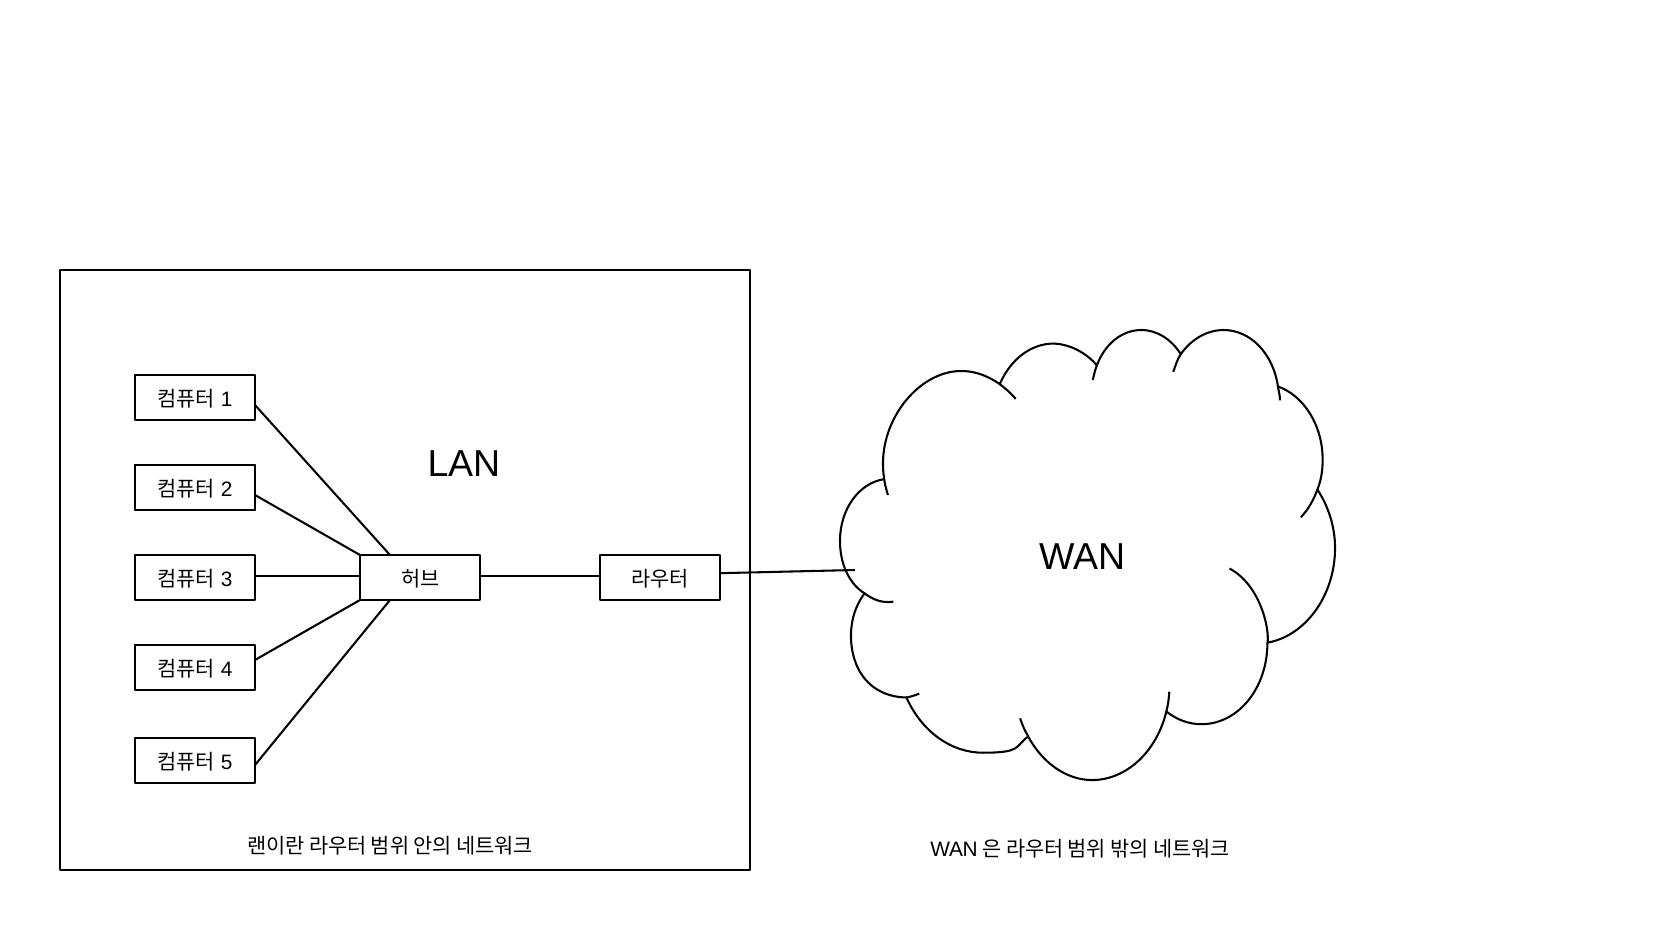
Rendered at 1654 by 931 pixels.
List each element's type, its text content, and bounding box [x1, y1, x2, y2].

text_box 허브 [360, 555, 481, 601]
text_box 컴퓨터5 [135, 738, 256, 784]
text_box 컴퓨터4 [135, 645, 256, 691]
text_box 컴퓨터3 [135, 555, 256, 601]
text_box WAN은 라우터 범위 밖의 네트워크 [780, 825, 1381, 870]
text_box 컴퓨터2 [135, 465, 256, 511]
text_box WAN [1024, 528, 1141, 586]
text_box 랜이란 라우터 범위 안의 네트워크 [90, 821, 691, 867]
text_box 라우터 [600, 555, 721, 601]
text_box LAN [412, 434, 516, 492]
text_box 컴퓨터1 [135, 375, 256, 421]
